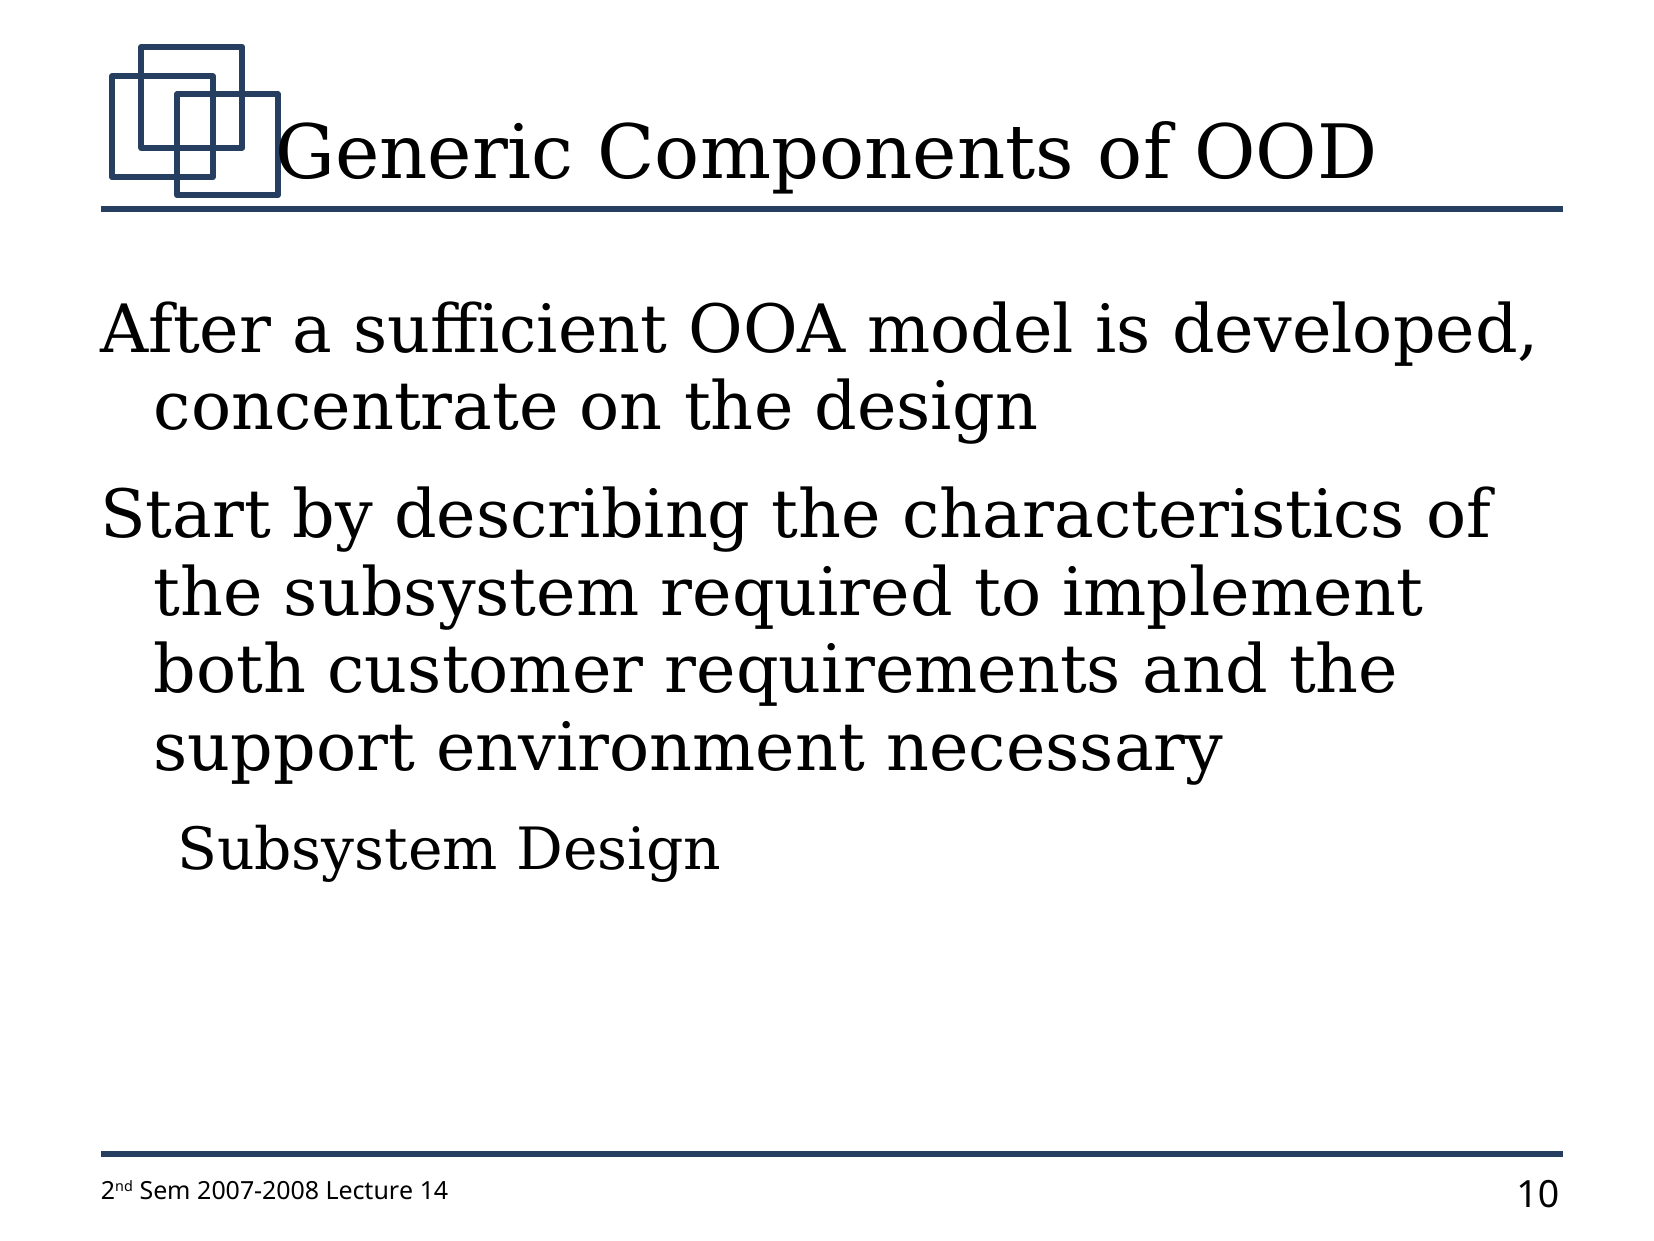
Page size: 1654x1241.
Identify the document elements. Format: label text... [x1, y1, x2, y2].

list After a sufficient OOA model is developed, concentrate on the design Start by describing the characteristics of the subsystem required to implement both customer requirements and the support environment necessary Subsystem Design [82, 290, 1571, 1109]
title Generic Components of OOD [82, 49, 1571, 257]
